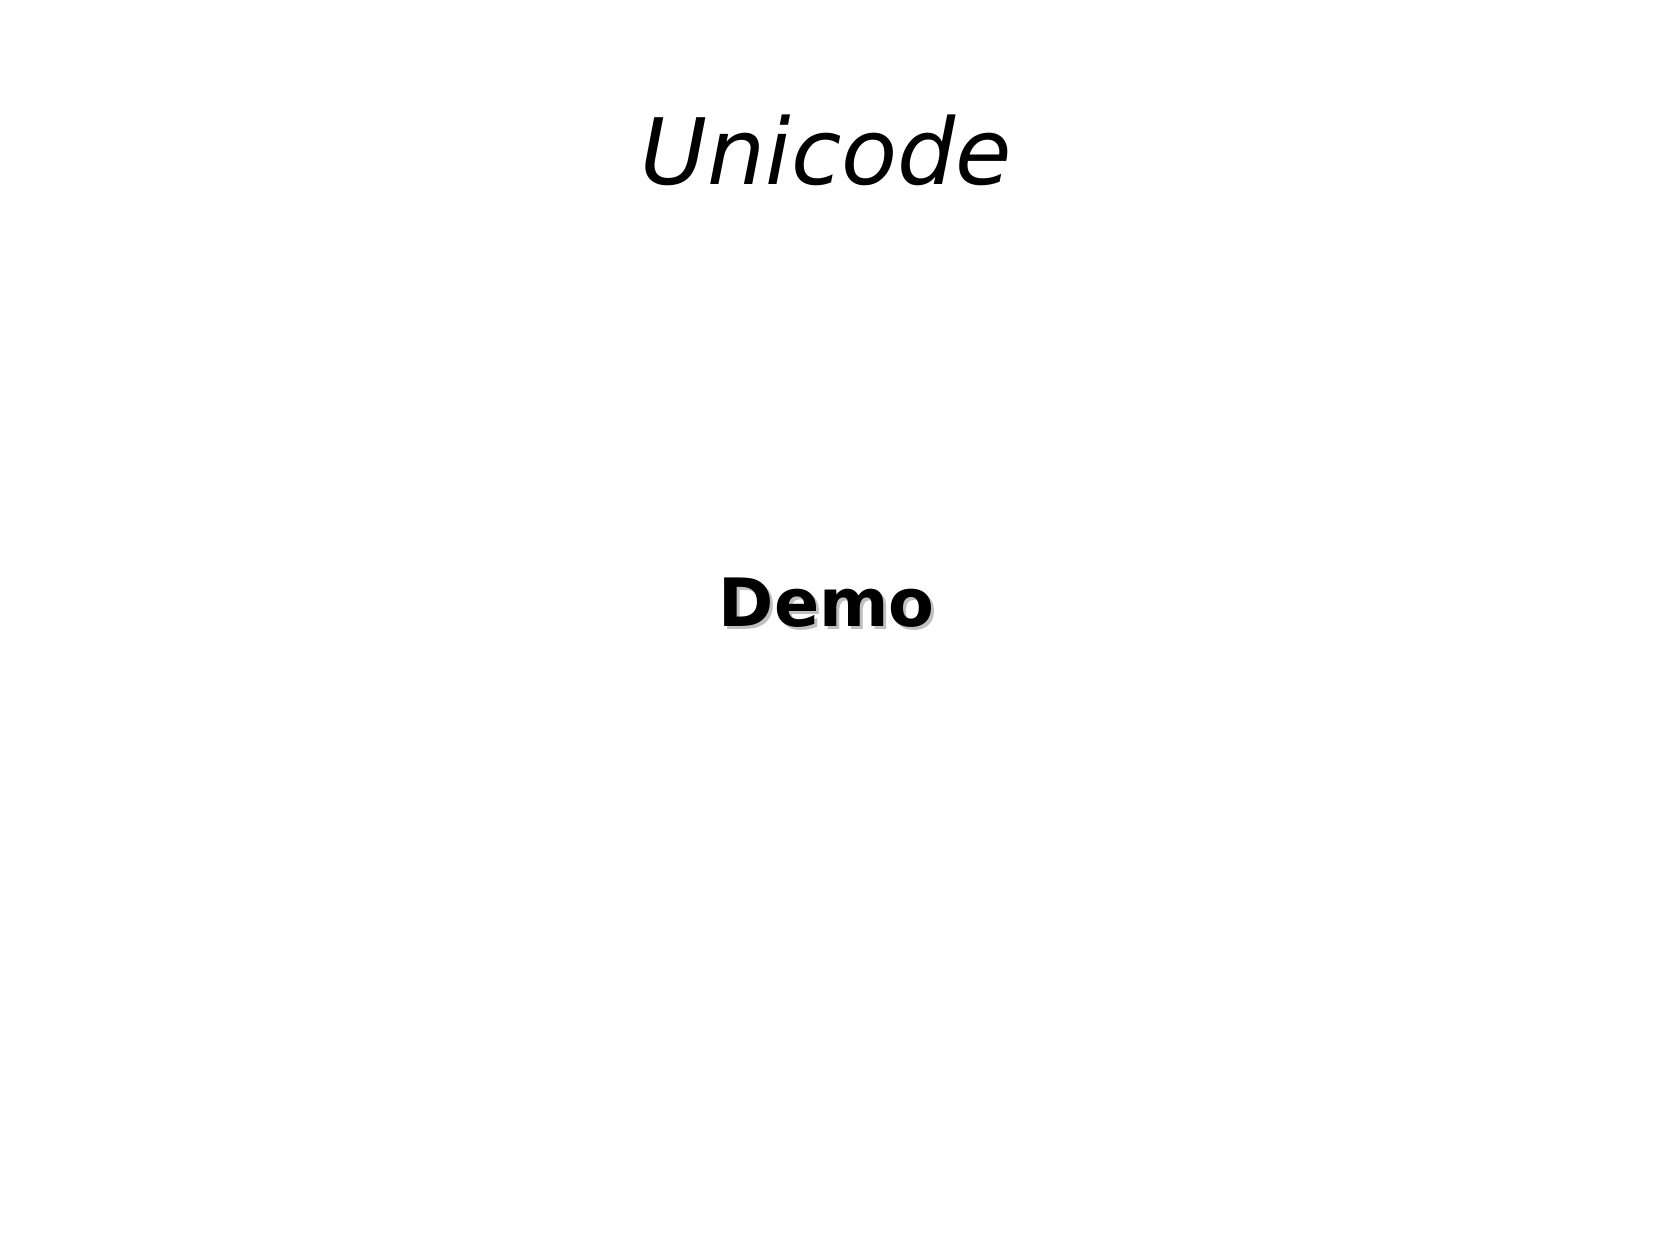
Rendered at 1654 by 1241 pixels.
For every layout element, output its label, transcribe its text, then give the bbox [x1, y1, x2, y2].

title Unicode [82, 49, 1571, 257]
list Demo [82, 564, 1571, 676]
